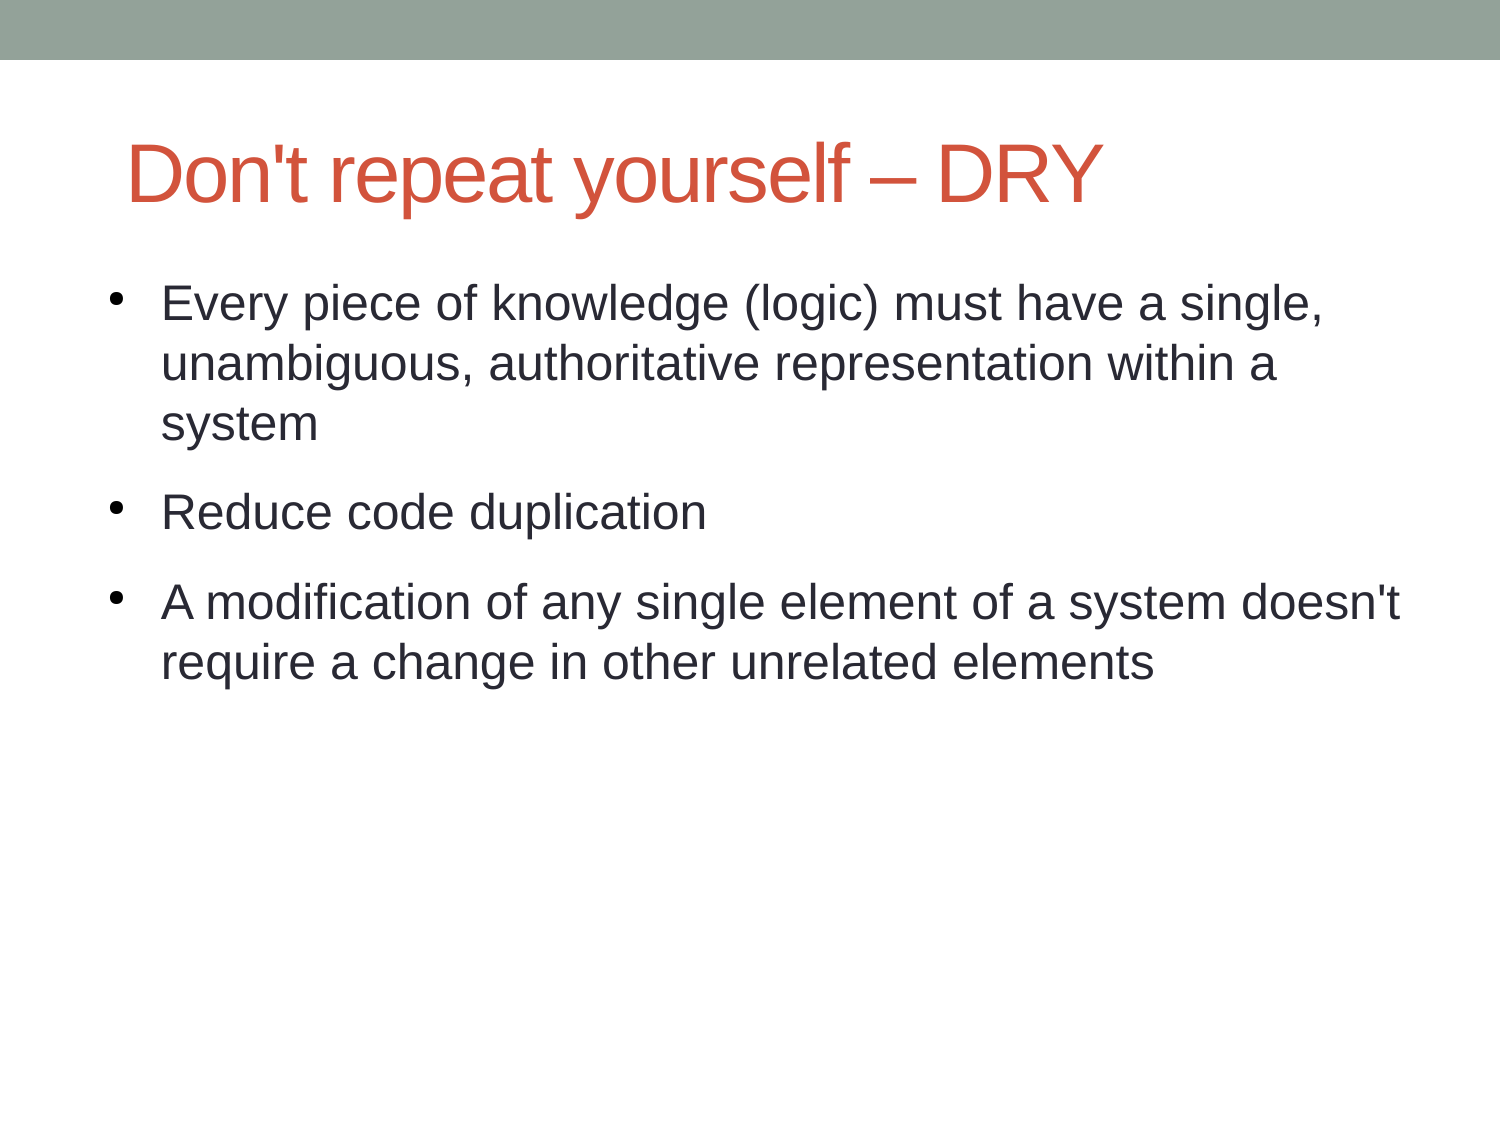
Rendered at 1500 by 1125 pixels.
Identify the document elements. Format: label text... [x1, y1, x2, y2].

title Don't repeat yourself – DRY [75, 87, 1425, 250]
list Every piece of knowledge (logic) must have a single, unambiguous, authoritative representation within a system Reduce code duplication A modification of any single element of a system doesn't require a change in other unrelated elements [75, 262, 1425, 1063]
